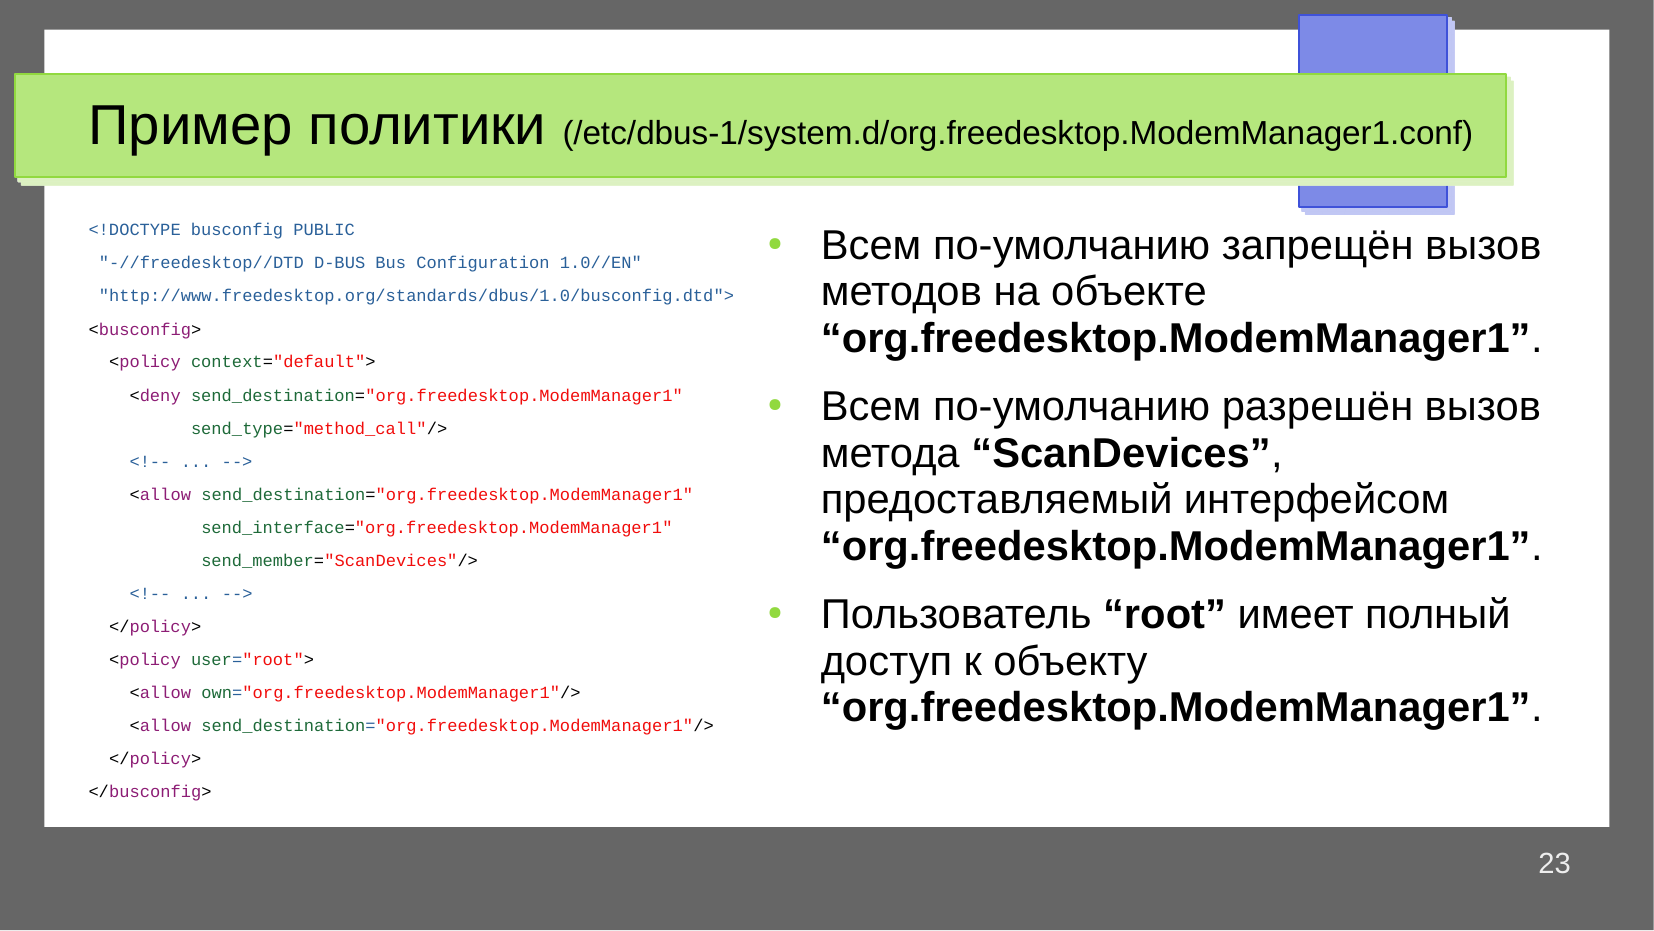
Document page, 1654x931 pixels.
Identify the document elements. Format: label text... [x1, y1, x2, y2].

list <!DOCTYPE busconfig PUBLIC "-//freedesktop//DTD D-BUS Bus Configuration 1.0//EN" "http://www.freedesktop.org/standards/dbus/1.0/busconfig.dtd"> <busconfig> <policy context="default"> <deny send_destination="org.freedesktop.ModemManager1" send_type="method_call"/> <!-- ... --> <allow send_destination="org.freedesktop.ModemManager1" send_interface="org.freedesktop.ModemManager1" send_member="ScanDevices"/> <!-- ... --> </policy> <policy user="root"> <allow own="org.freedesktop.ModemManager1"/> <allow send_destination="org.freedesktop.ModemManager1"/> </policy> </busconfig> [88, 221, 750, 813]
list Всем по-умолчанию запрещён вызов методов на объекте “org.freedesktop.ModemManager1”. Всем по-умолчанию разрешён вызов метода “ScanDevices”, предоставляемый интерфейсом “org.freedesktop.ModemManager1”. Пользователь “root” имеет полный доступ к объекту “org.freedesktop.ModemManager1”. [750, 221, 1565, 813]
title Пример политики (/etc/dbus-1/system.d/org.freedesktop.ModemManager1.conf) [88, 73, 1506, 178]
